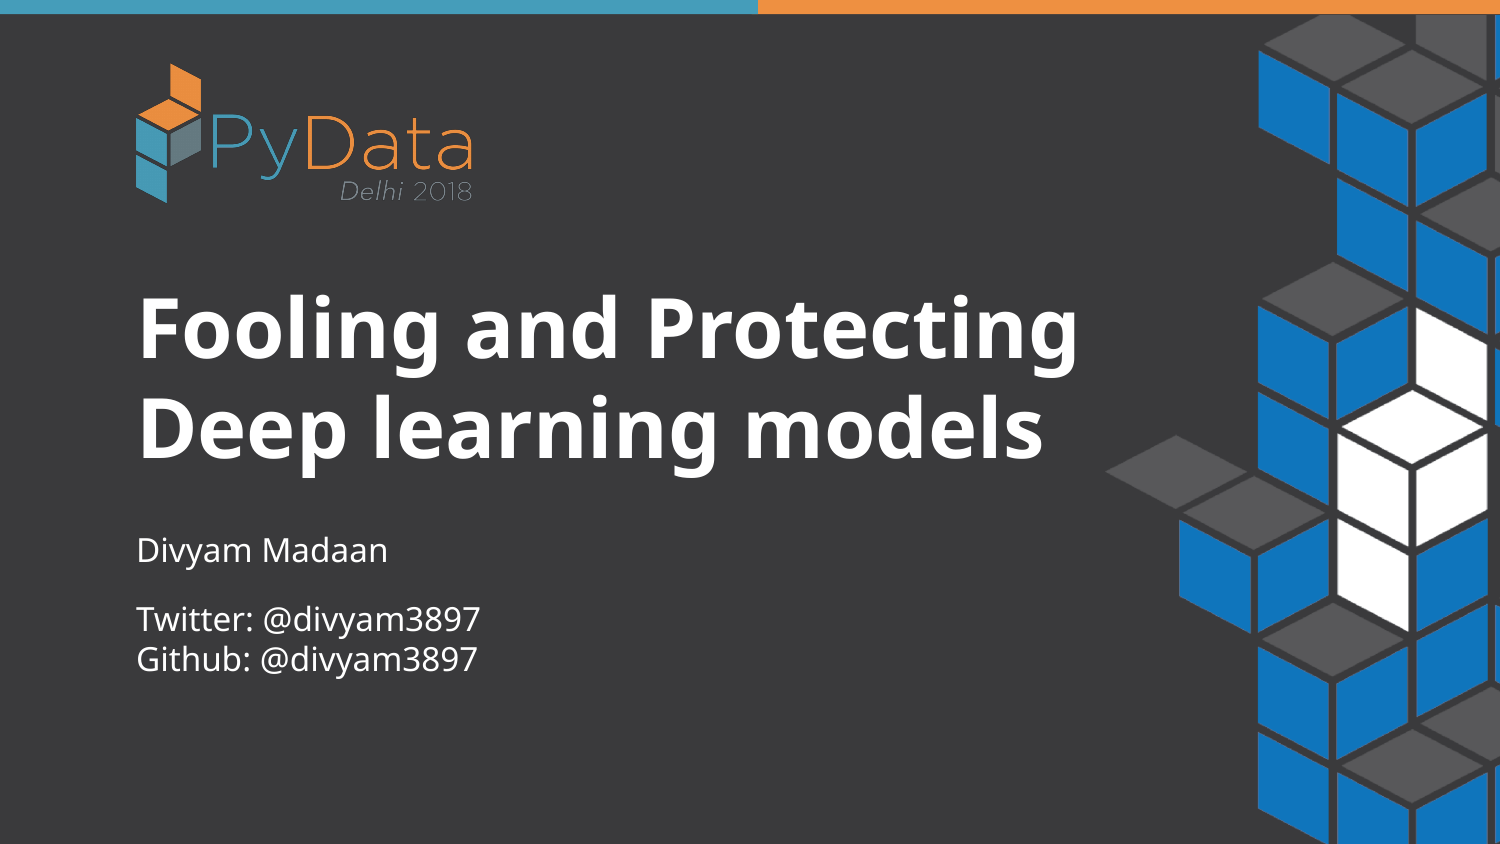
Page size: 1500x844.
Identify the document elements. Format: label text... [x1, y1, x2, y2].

subtitle Divyam Madaan [136, 514, 758, 582]
subtitle Twitter: @divyam3897 Github: @divyam3897 [136, 582, 884, 672]
title Fooling and Protecting Deep learning models [136, 260, 1101, 493]
picture [136, 63, 473, 211]
picture [1093, 15, 1500, 844]
